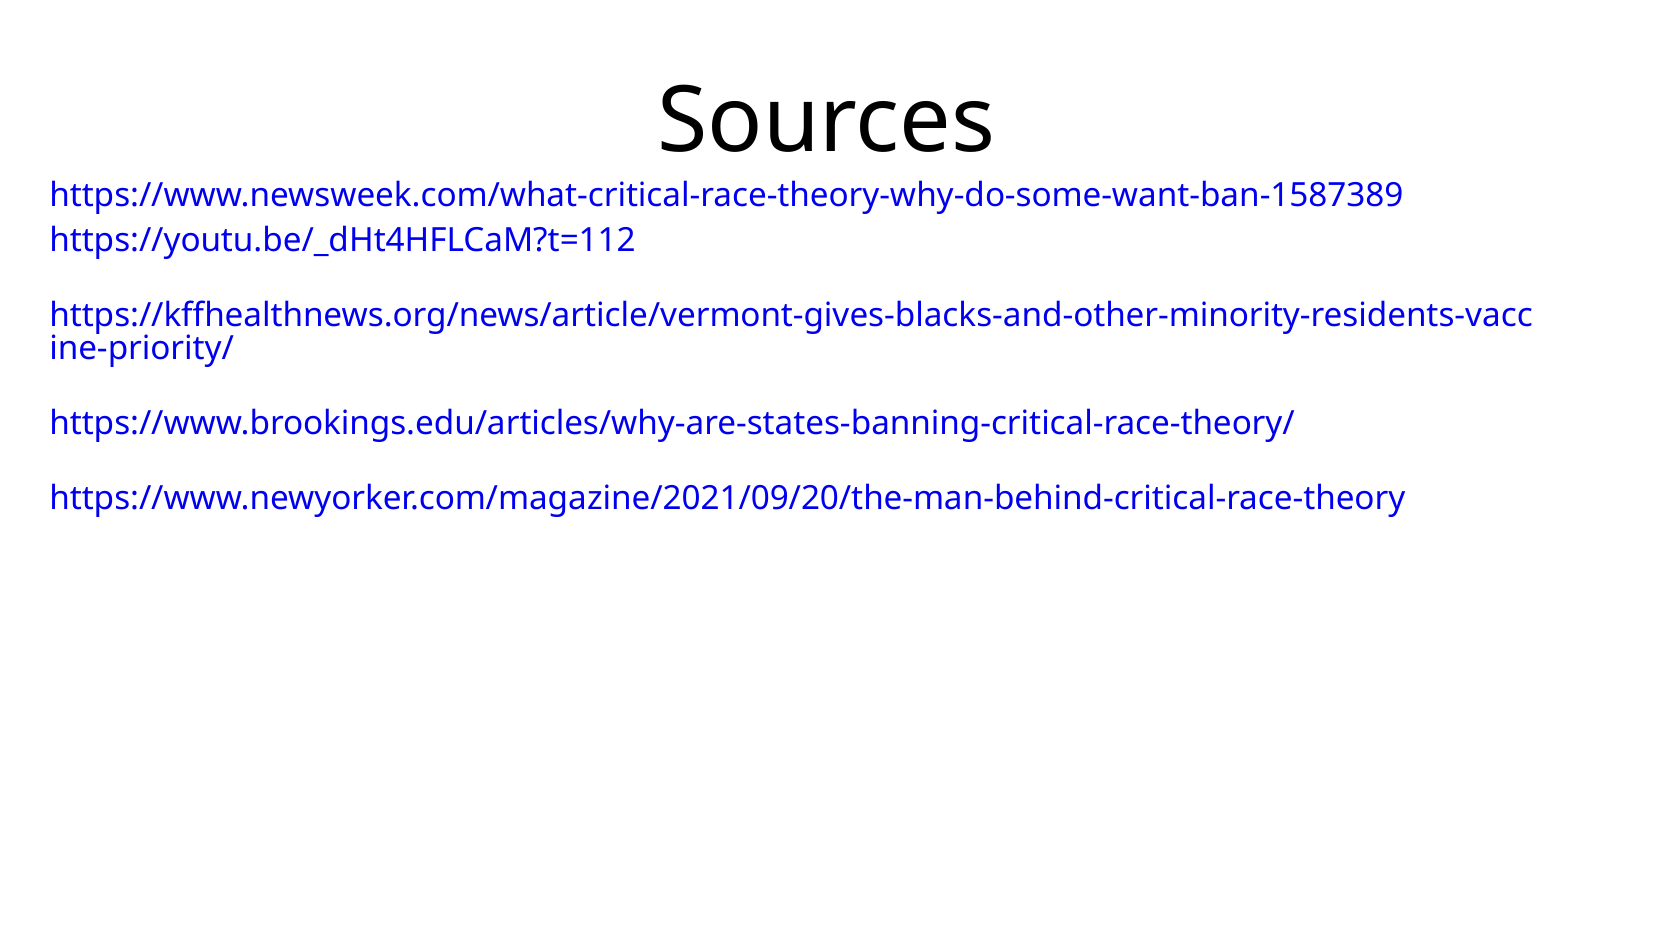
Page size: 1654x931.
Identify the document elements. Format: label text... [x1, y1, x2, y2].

title Sources [82, 37, 1571, 193]
list https://www.newsweek.com/what-critical-race-theory-why-do-some-want-ban-1587389 https://youtu.be/_dHt4HFLCaM?t=112 https://kffhealthnews.org/news/article/vermont-gives-blacks-and-other-minority-residents-vaccine-priority/ https://www.brookings.edu/articles/why-are-states-banning-critical-race-theory/ https://www.newyorker.com/magazine/2021/09/20/the-man-behind-critical-race-theory [49, 173, 1538, 713]
